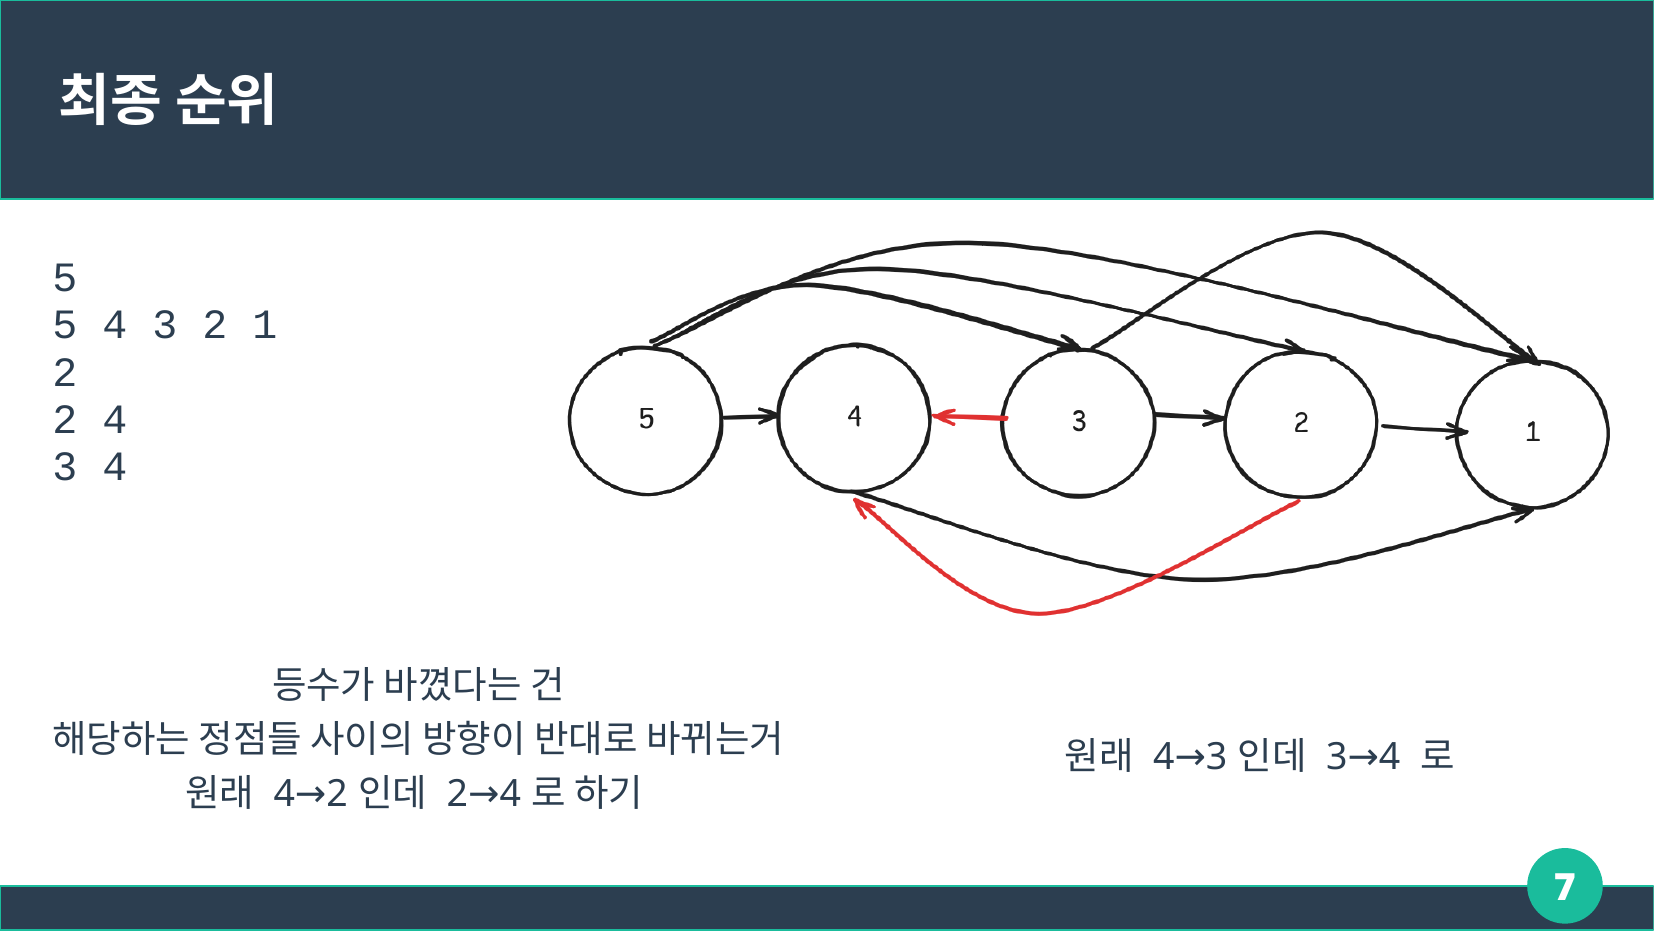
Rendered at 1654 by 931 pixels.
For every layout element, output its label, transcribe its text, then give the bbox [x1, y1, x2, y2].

text_box 등수가 바꼈다는 건 해당하는 정점들 사이의 방향이 반대로 바뀌는거 원래 4→2인데 2→4로 하기 [37, 647, 800, 826]
title 최종 순위 [59, 37, 1595, 155]
text_box 5 5 4 3 2 1 2 2 4 3 4 [37, 262, 301, 488]
text_box 원래 4→3인데 3→4 로 [1050, 718, 1482, 788]
picture [562, 224, 1616, 622]
